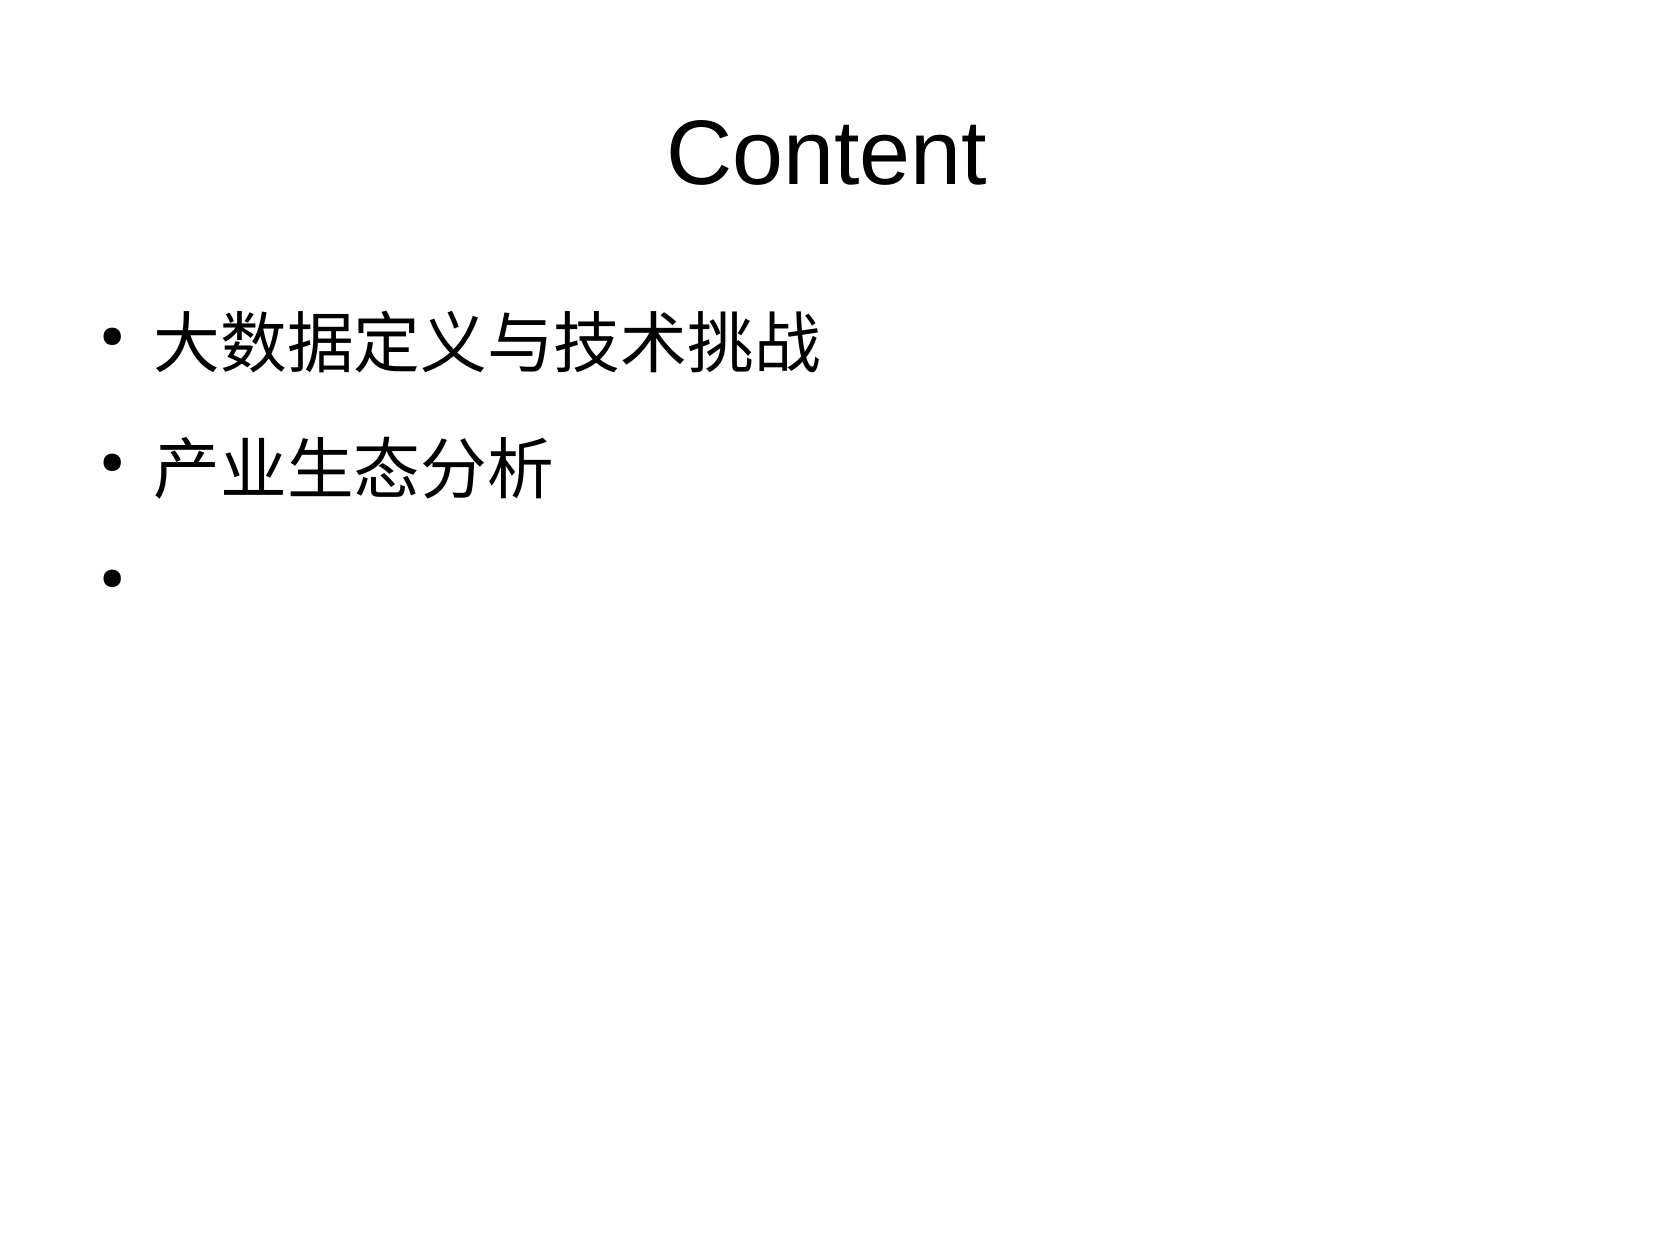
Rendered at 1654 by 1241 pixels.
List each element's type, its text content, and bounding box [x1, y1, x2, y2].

list 大数据定义与技术挑战 产业生态分析 [82, 290, 1538, 1010]
title Content [82, 49, 1571, 257]
